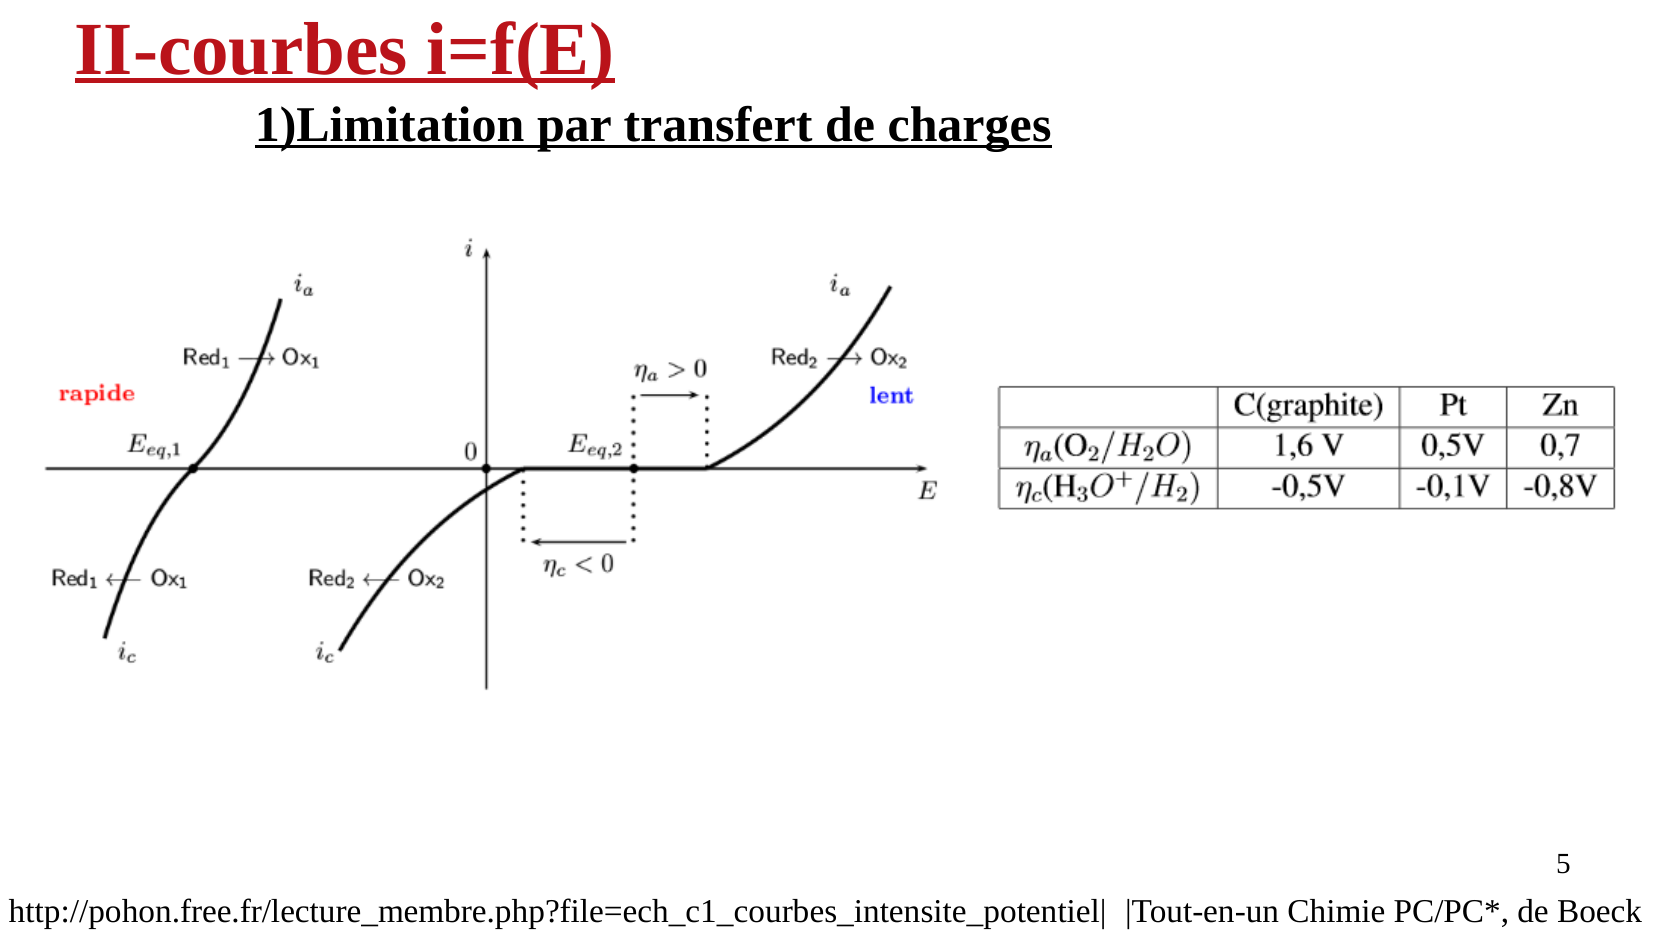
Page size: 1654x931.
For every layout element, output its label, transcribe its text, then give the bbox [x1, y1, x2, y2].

text_box II-courbes i=f(E) [60, 0, 1571, 181]
picture [25, 215, 957, 697]
text_box 1)Limitation par transfert de charges [240, 90, 1430, 216]
text_box |Tout-en-un Chimie PC/PC*, de Boeck [1110, 885, 1654, 931]
text_box http://pohon.free.fr/lecture_membre.php?file=ech_c1_courbes_intensite_potentiel| [0, 885, 1110, 931]
picture [992, 373, 1630, 520]
